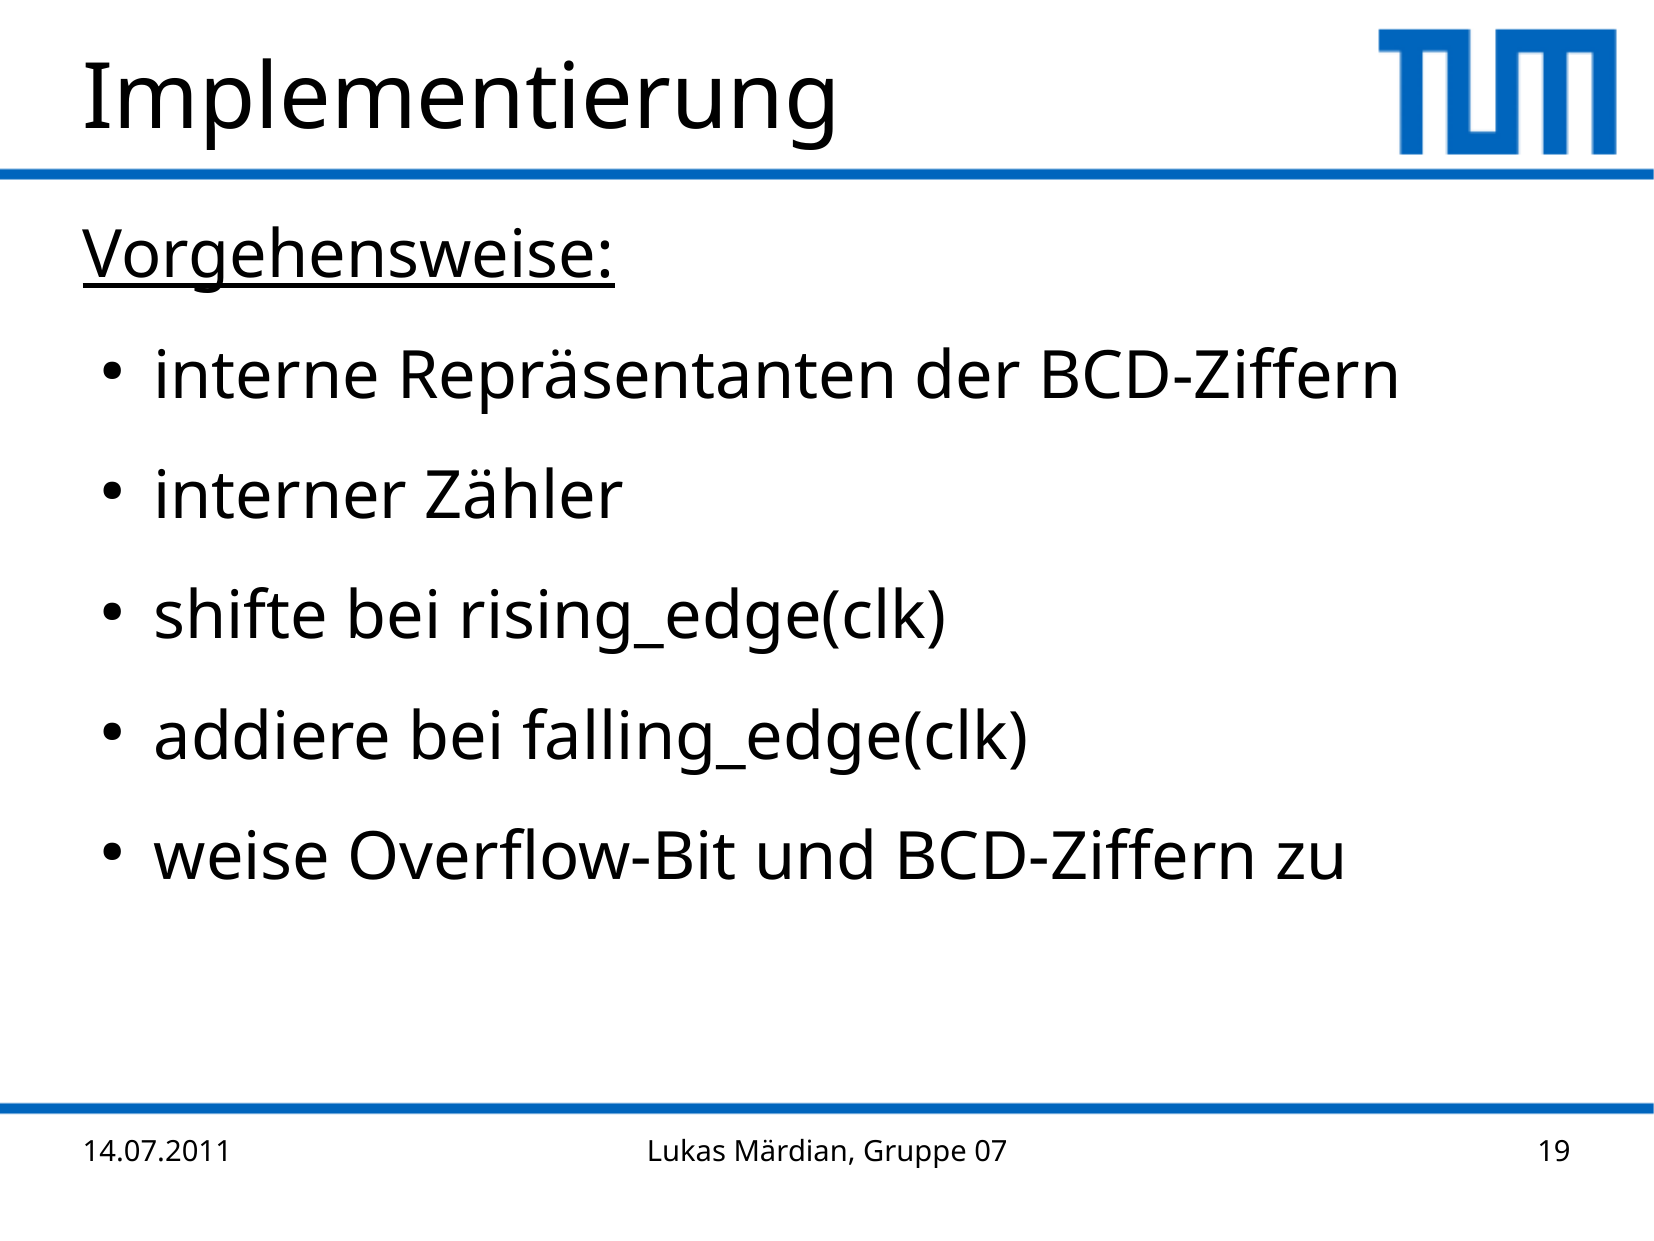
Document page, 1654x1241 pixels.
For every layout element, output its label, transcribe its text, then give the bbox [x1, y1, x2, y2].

title Implementierung [82, 41, 1359, 145]
list Vorgehensweise: interne Repräsentanten der BCD-Ziffern interner Zähler shifte bei rising_edge(clk) addiere bei falling_edge(clk) weise Overflow-Bit und BCD-Ziffern zu [82, 206, 1571, 1026]
picture [0, 0, 1654, 1241]
